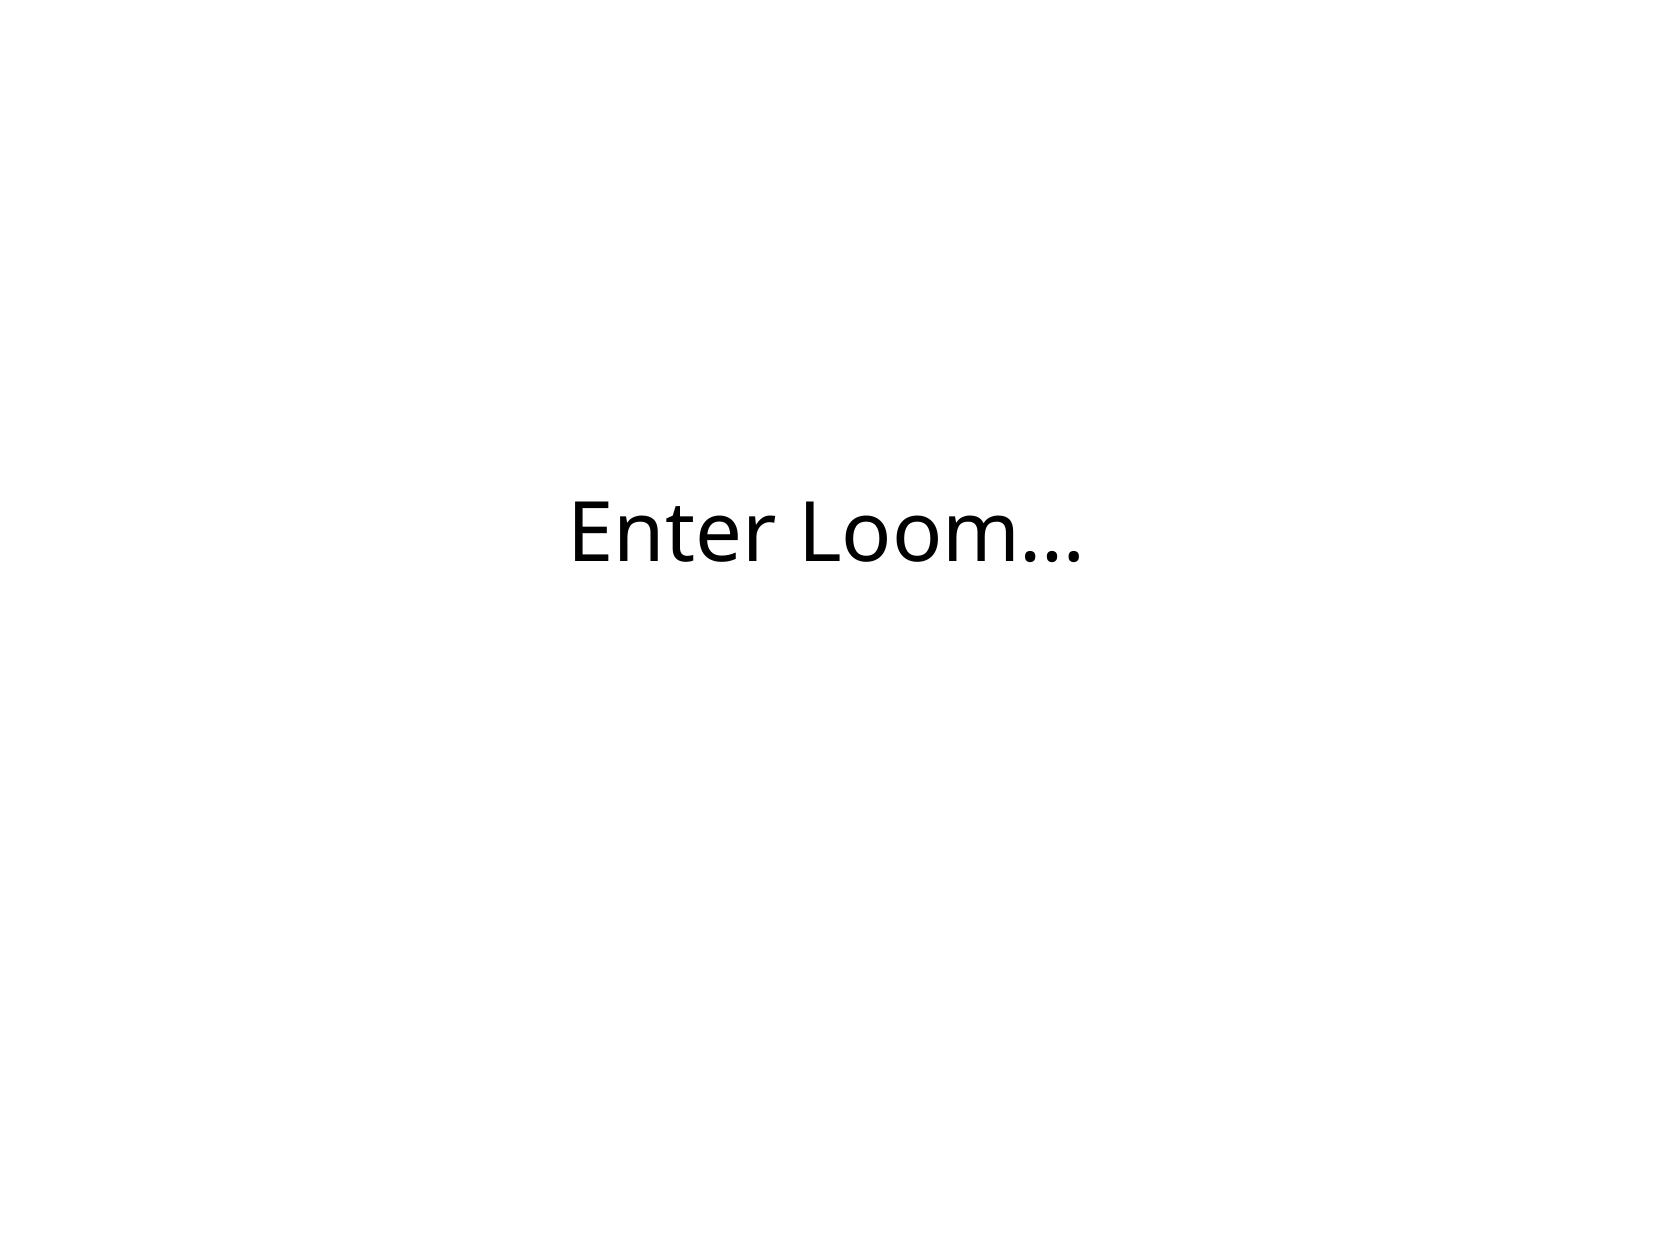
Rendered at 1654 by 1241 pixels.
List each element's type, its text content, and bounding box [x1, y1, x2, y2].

subtitle Enter Loom… [82, 49, 1571, 1010]
